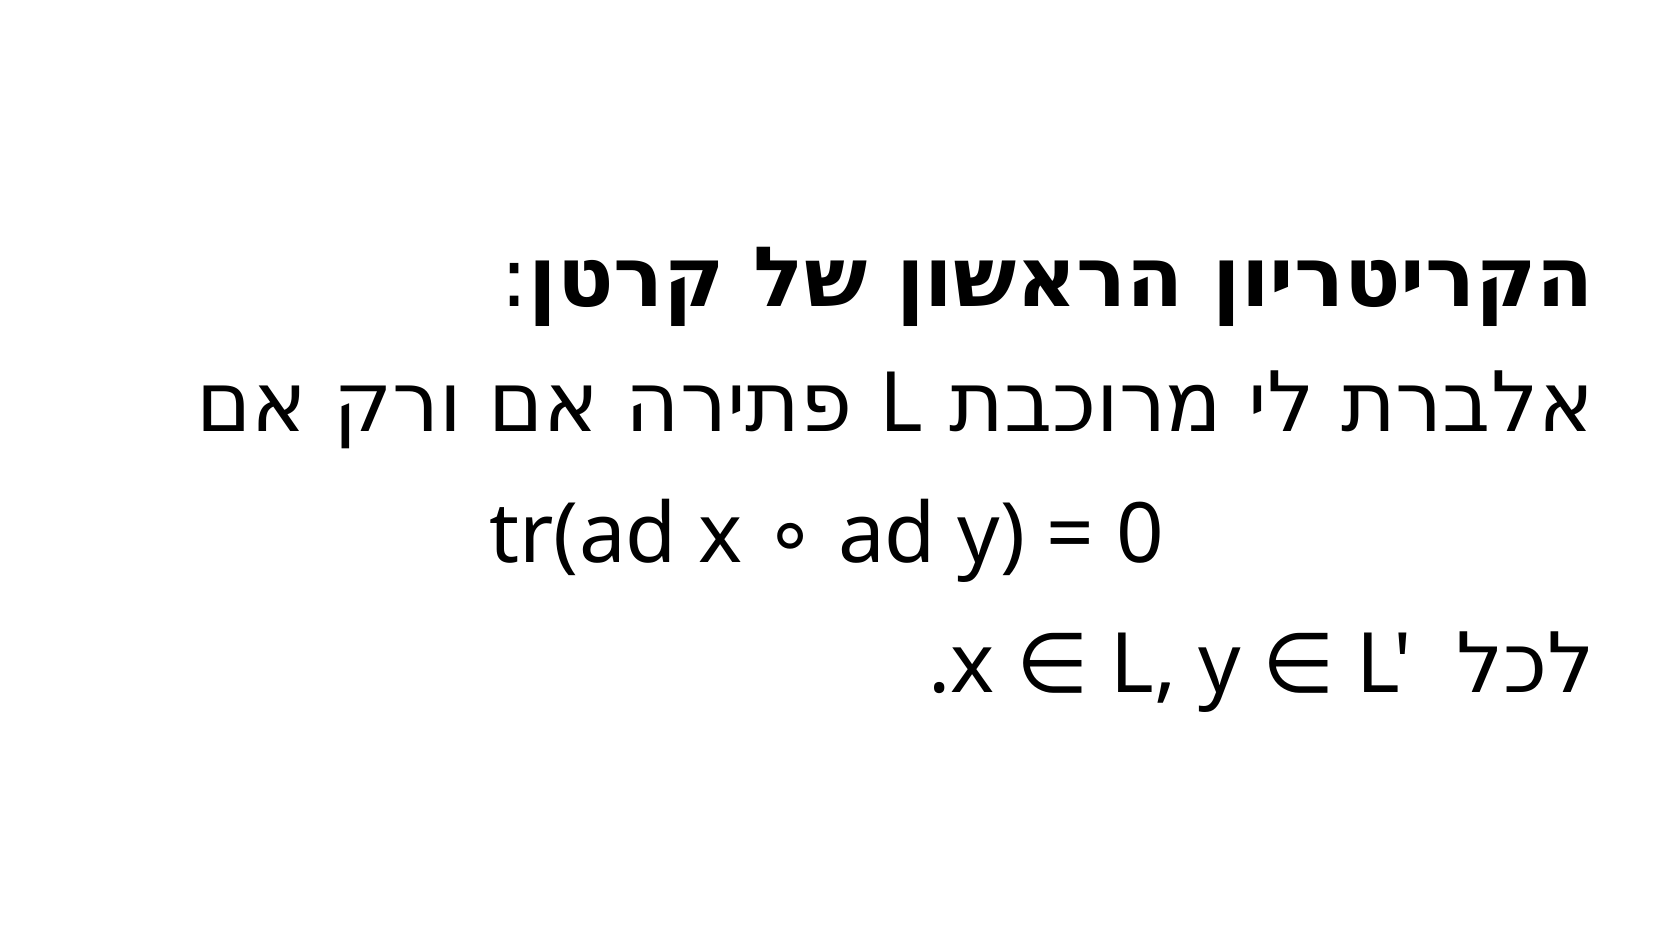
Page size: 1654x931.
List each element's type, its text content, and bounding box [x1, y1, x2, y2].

subtitle הקריטריון הראשון של קרטן: אלברת לי מרוכבת L פתירה אם ורק אם tr(ad x ∘ ad y) = 0 .x ∈ L, y ∈ L' לכל [59, 45, 1595, 886]
